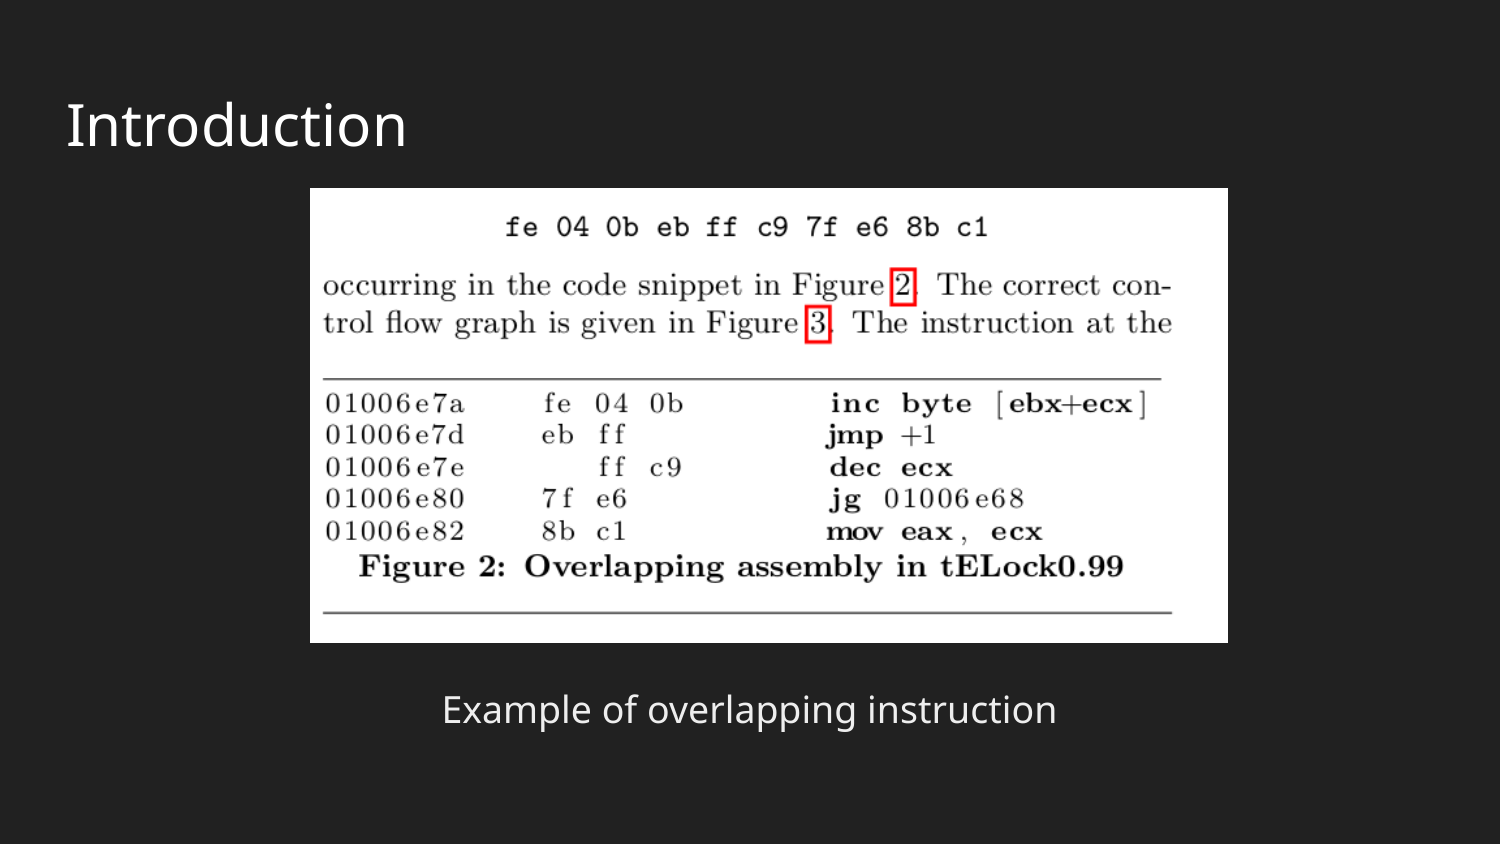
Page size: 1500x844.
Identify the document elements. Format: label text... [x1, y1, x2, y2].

picture [310, 188, 1228, 643]
title Introduction [51, 72, 1449, 167]
list Example of overlapping instruction [51, 664, 1449, 750]
